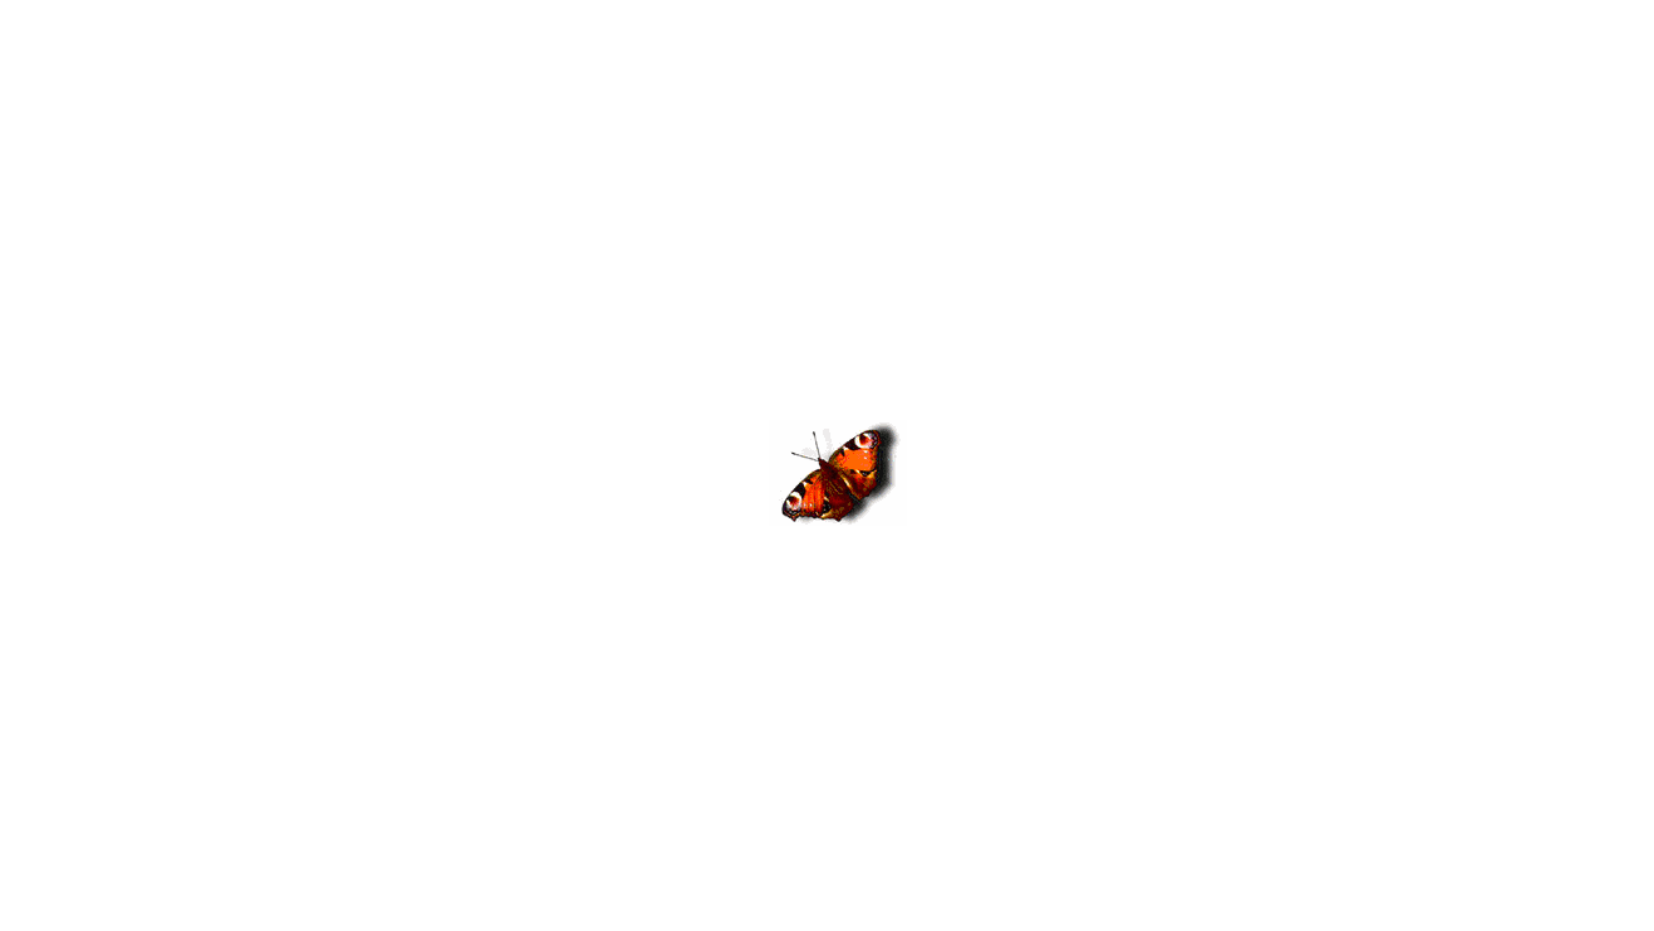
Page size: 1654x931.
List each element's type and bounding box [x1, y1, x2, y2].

picture [769, 420, 907, 526]
